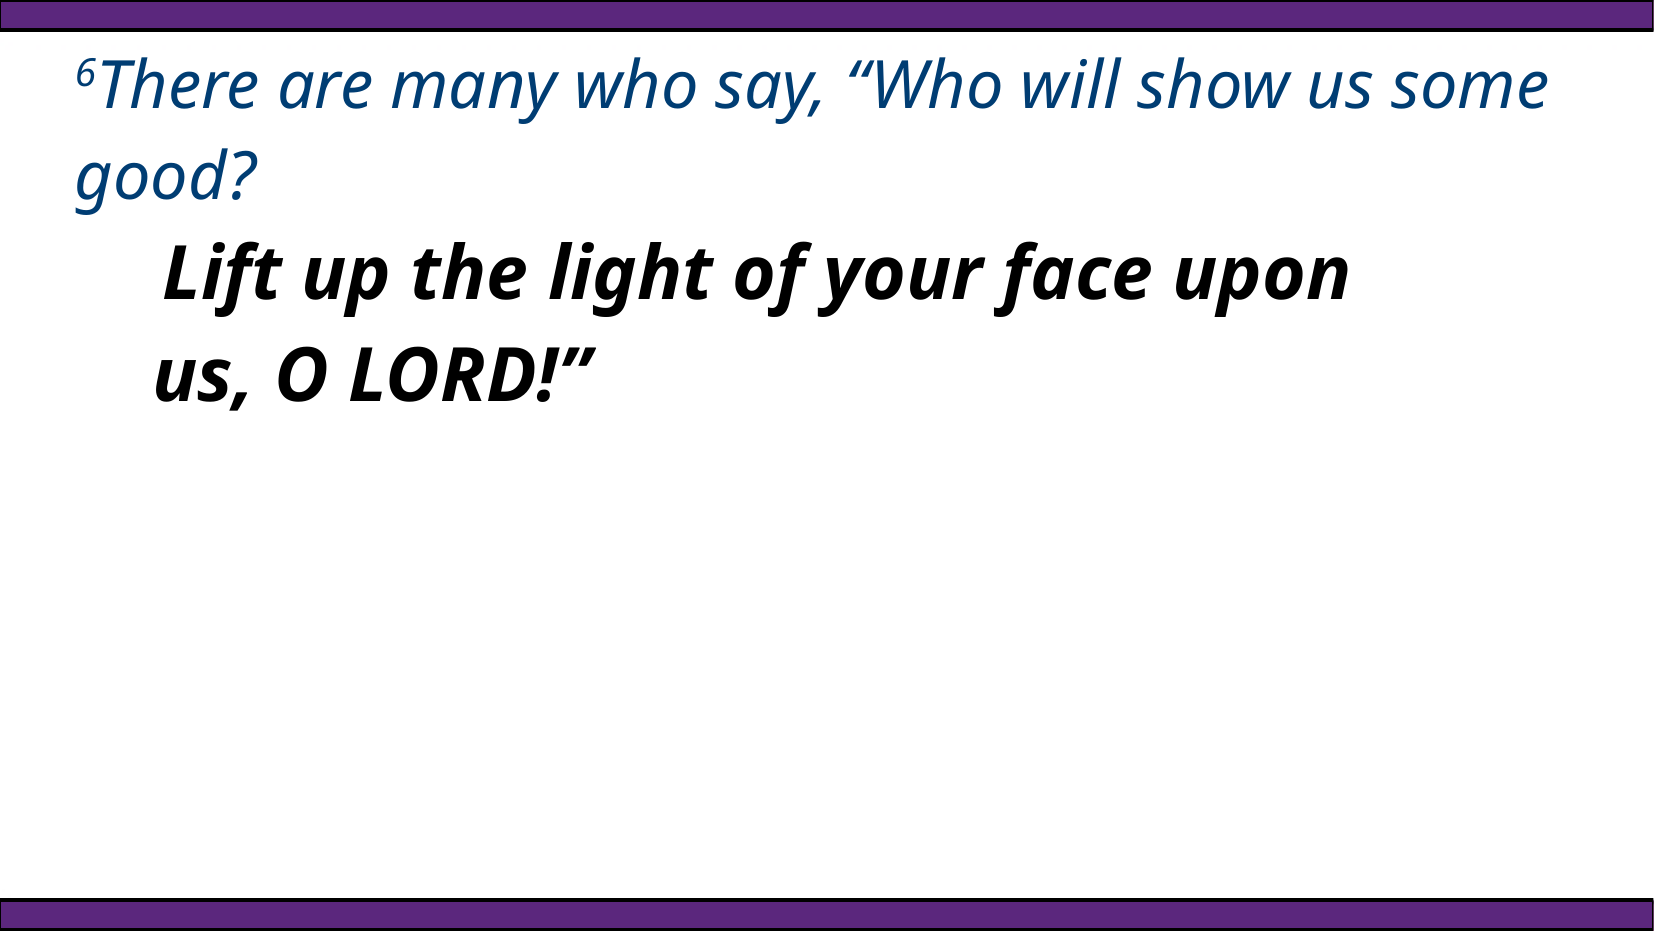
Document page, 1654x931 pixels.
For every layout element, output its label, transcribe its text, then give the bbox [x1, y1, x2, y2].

text_box [0, 900, 1654, 931]
text_box 6There are many who say, “Who will show us some good? Lift up the light of your face upon us, O LORD!” [60, 30, 1606, 423]
text_box [0, 0, 1654, 31]
picture [0, 31, 1654, 900]
